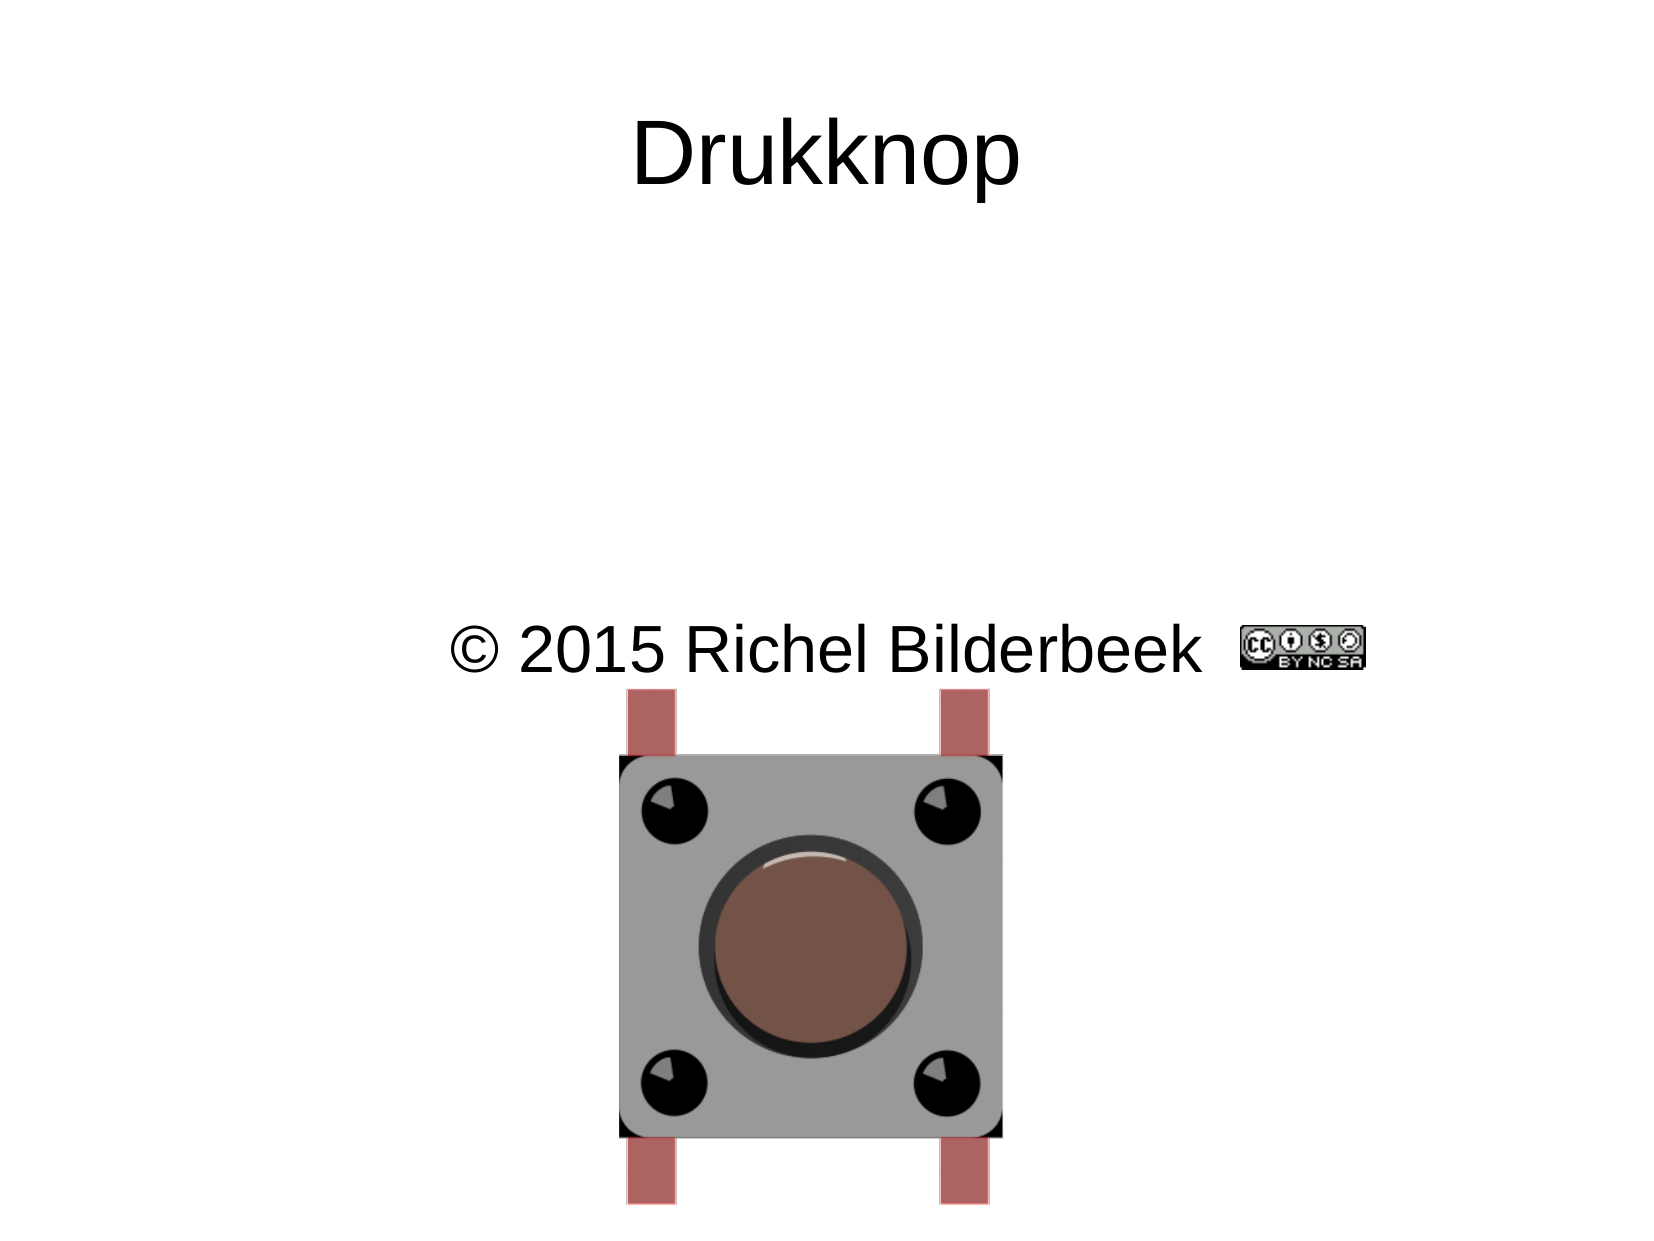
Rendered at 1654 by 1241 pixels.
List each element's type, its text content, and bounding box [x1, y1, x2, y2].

picture [619, 688, 1004, 1205]
subtitle © 2015 Richel Bilderbeek [82, 290, 1571, 1010]
title Drukknop [82, 49, 1571, 257]
picture [1240, 625, 1366, 670]
